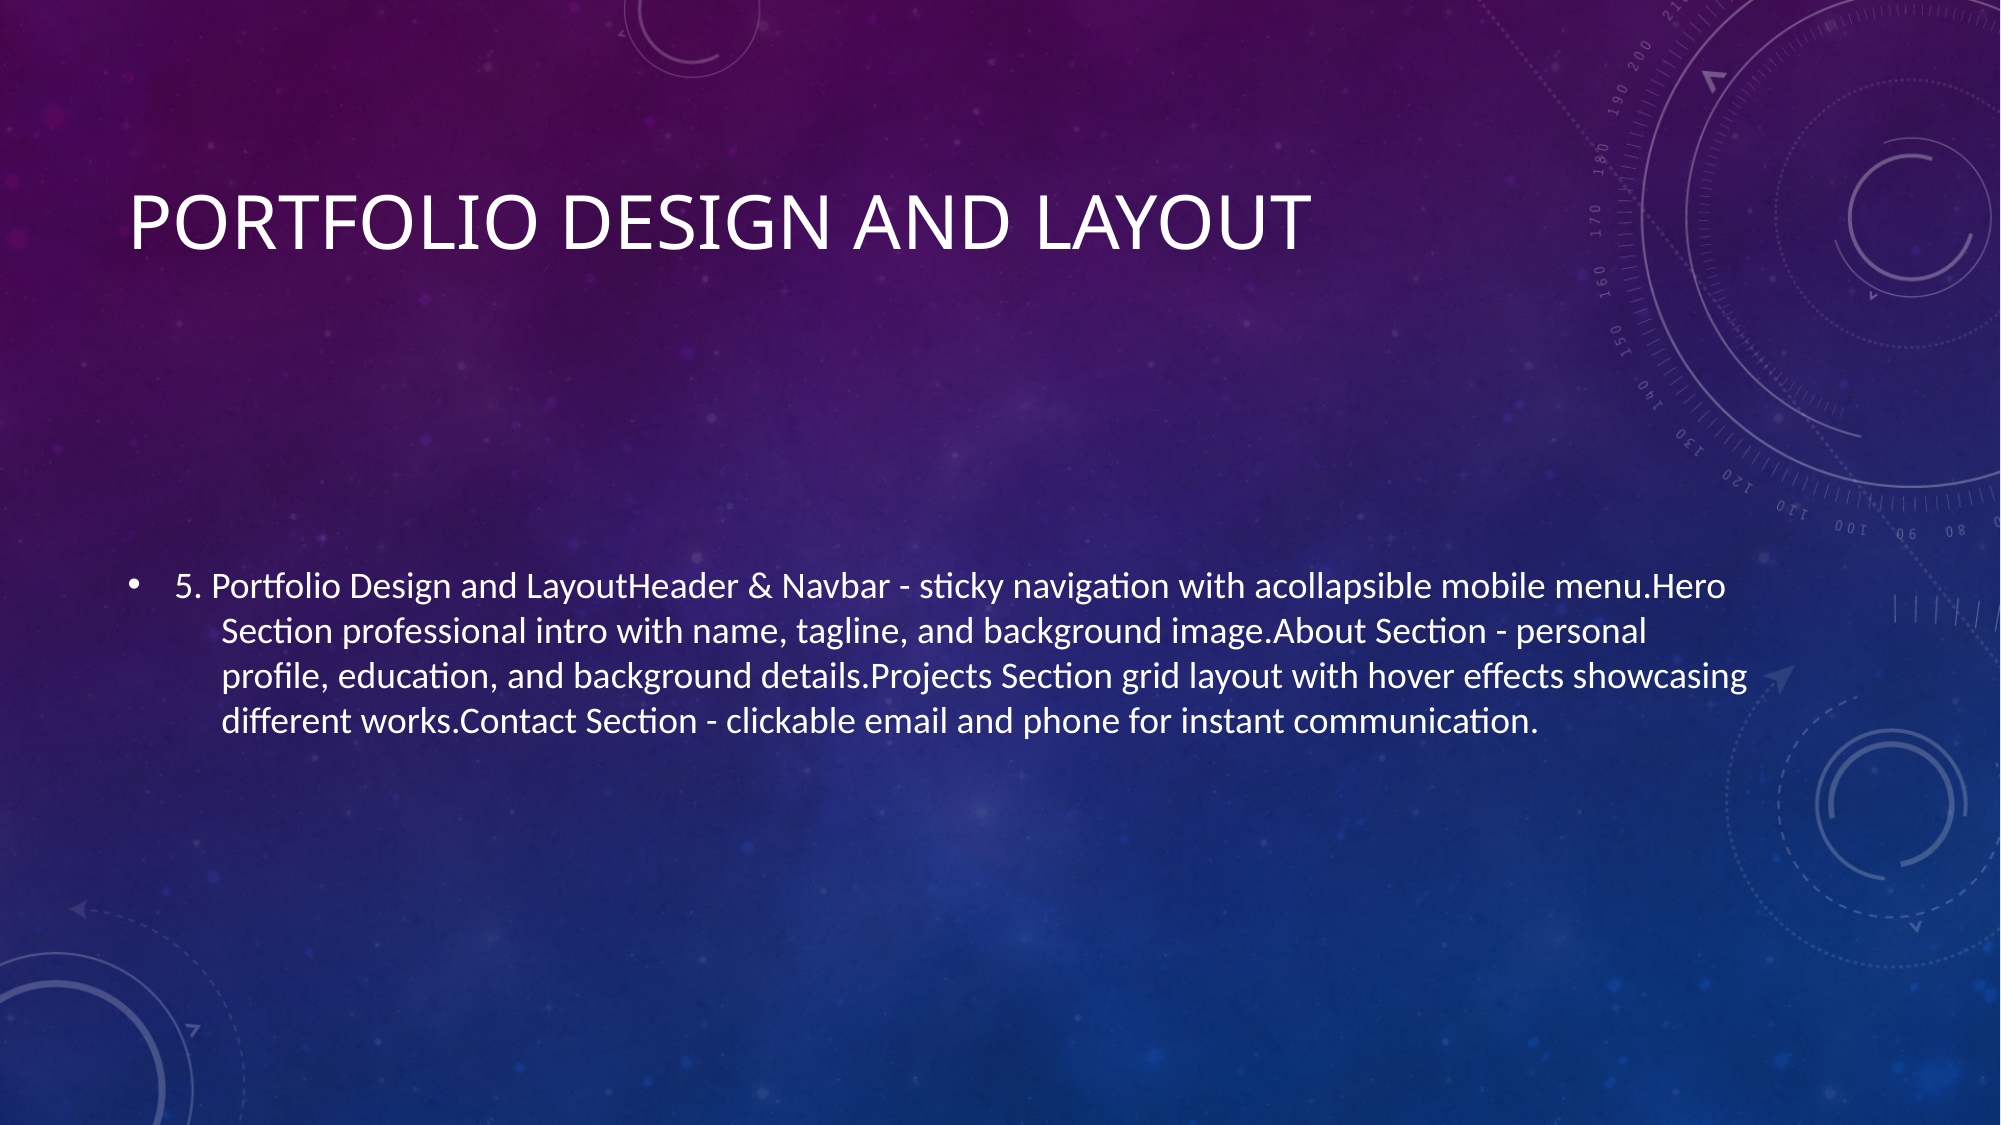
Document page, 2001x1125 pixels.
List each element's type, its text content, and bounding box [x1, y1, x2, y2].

list 5. Portfolio Design and LayoutHeader & Navbar - sticky navigation with acollapsible mobile menu.Hero Section professional intro with name, tagline, and background image.About Section - personal profile, education, and background details.Projects Section grid layout with hover effects showcasing different works.Contact Section - clickable email and phone for instant communication. [112, 351, 1775, 950]
title Portfolio design and layout [112, 99, 1775, 339]
